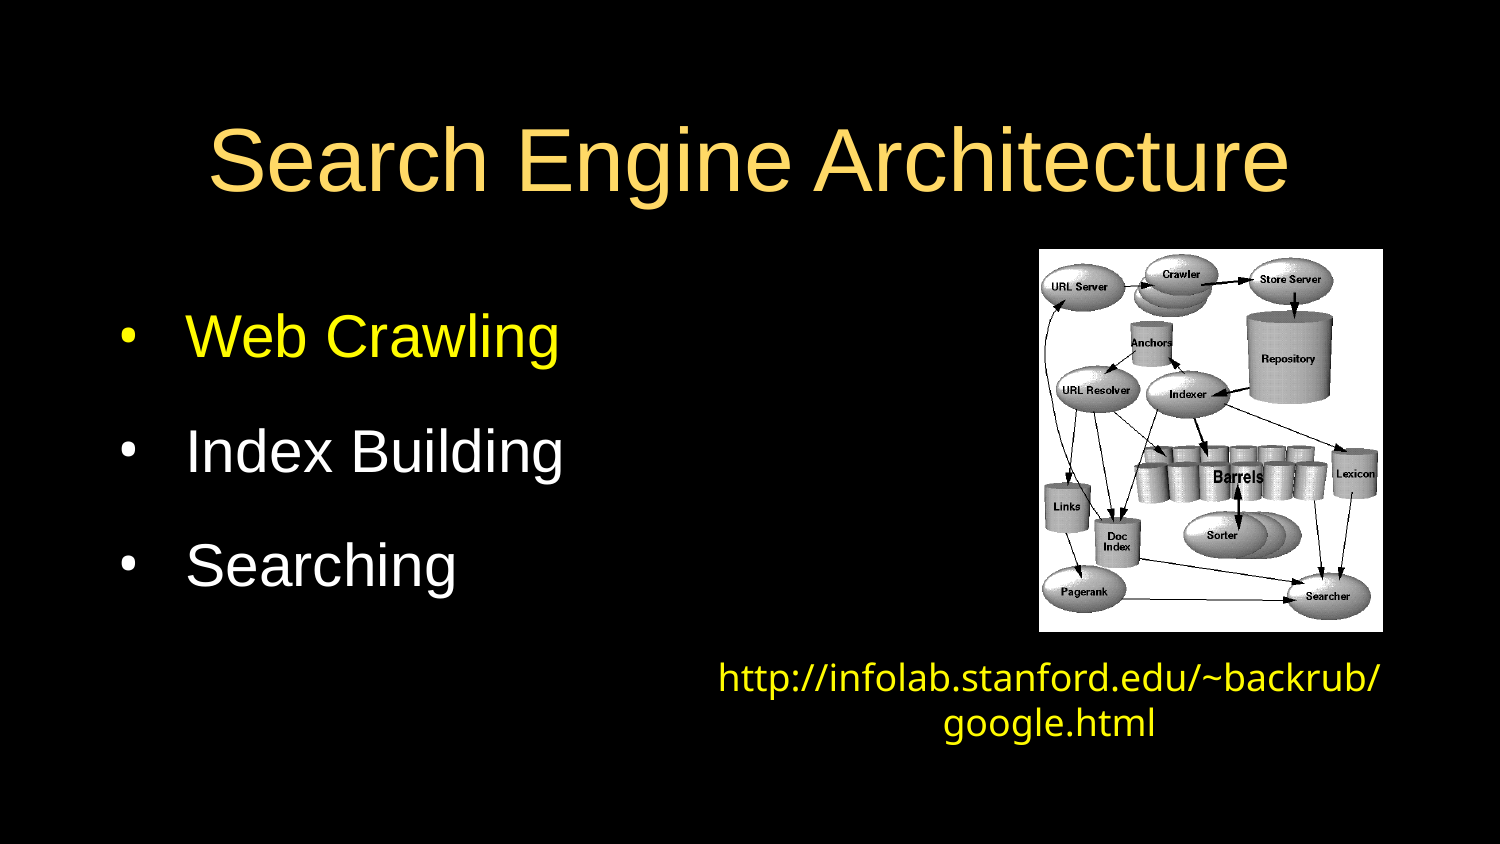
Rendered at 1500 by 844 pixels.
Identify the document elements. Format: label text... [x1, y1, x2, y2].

title Search Engine Architecture [106, 76, 1393, 235]
picture [1039, 249, 1383, 632]
list Web Crawling Index Building Searching [106, 240, 1393, 656]
text_box http://infolab.stanford.edu/~backrub/google.html [637, 670, 1462, 728]
